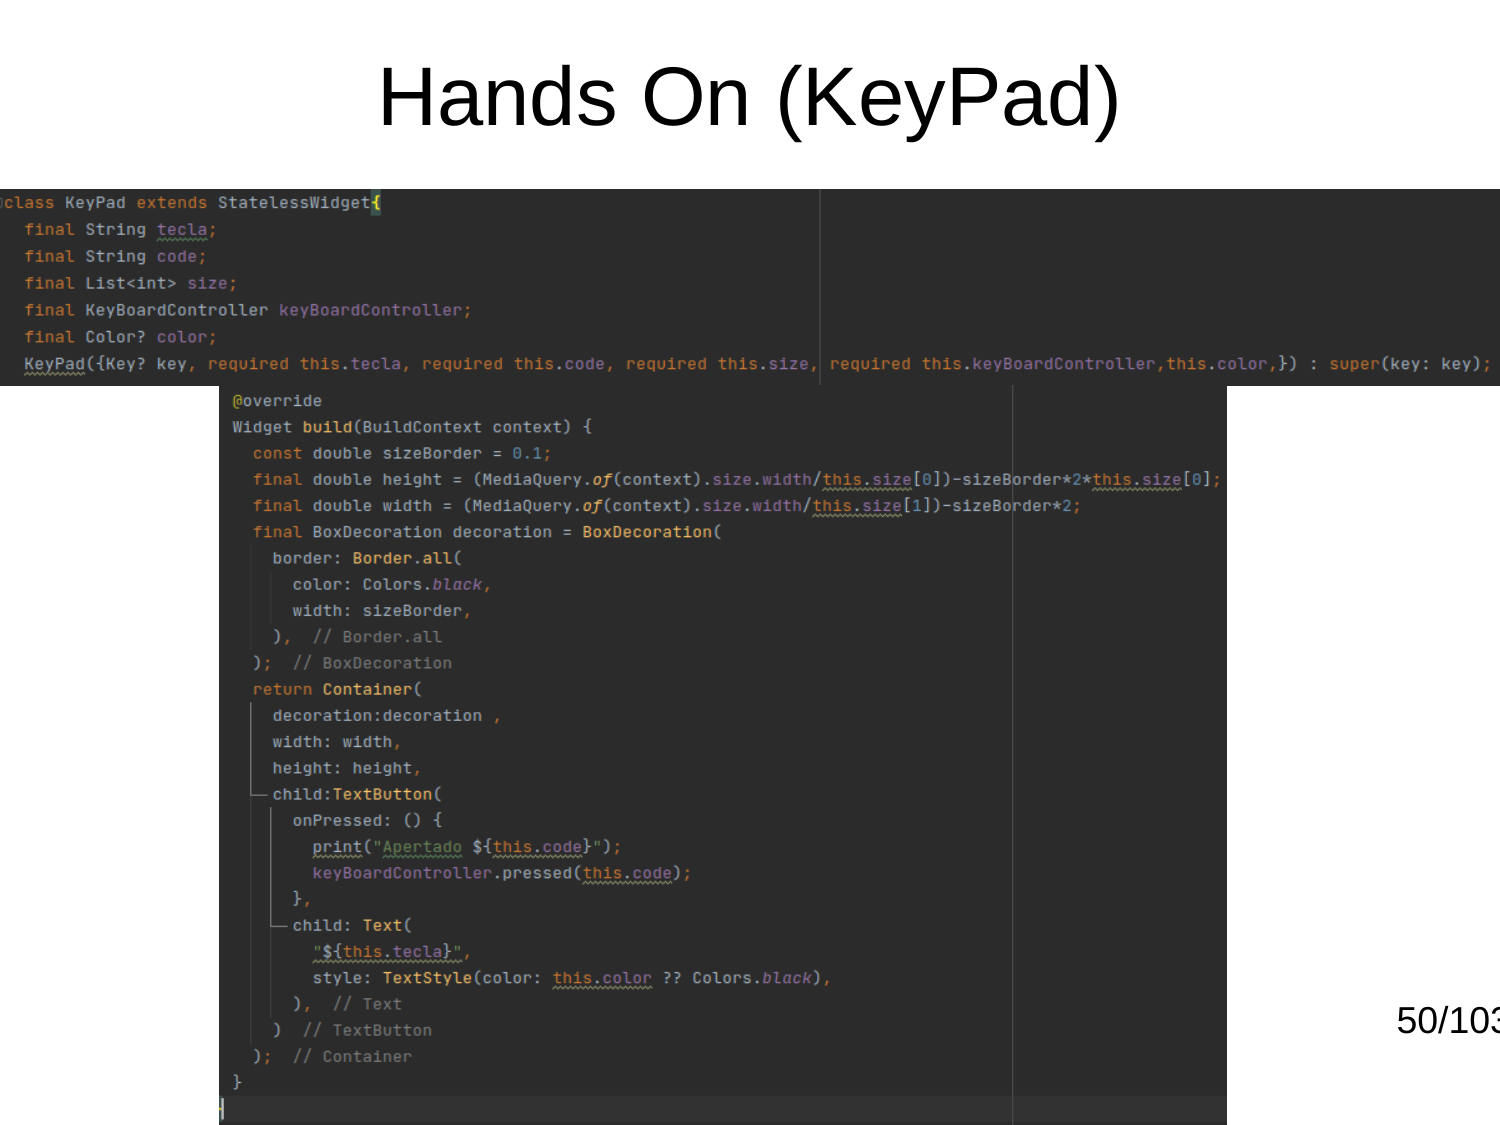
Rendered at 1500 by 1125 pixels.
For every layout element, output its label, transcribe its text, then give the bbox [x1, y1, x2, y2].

picture [0, 189, 1500, 1125]
text_box Hands On (KeyPad) [74, 30, 1425, 155]
